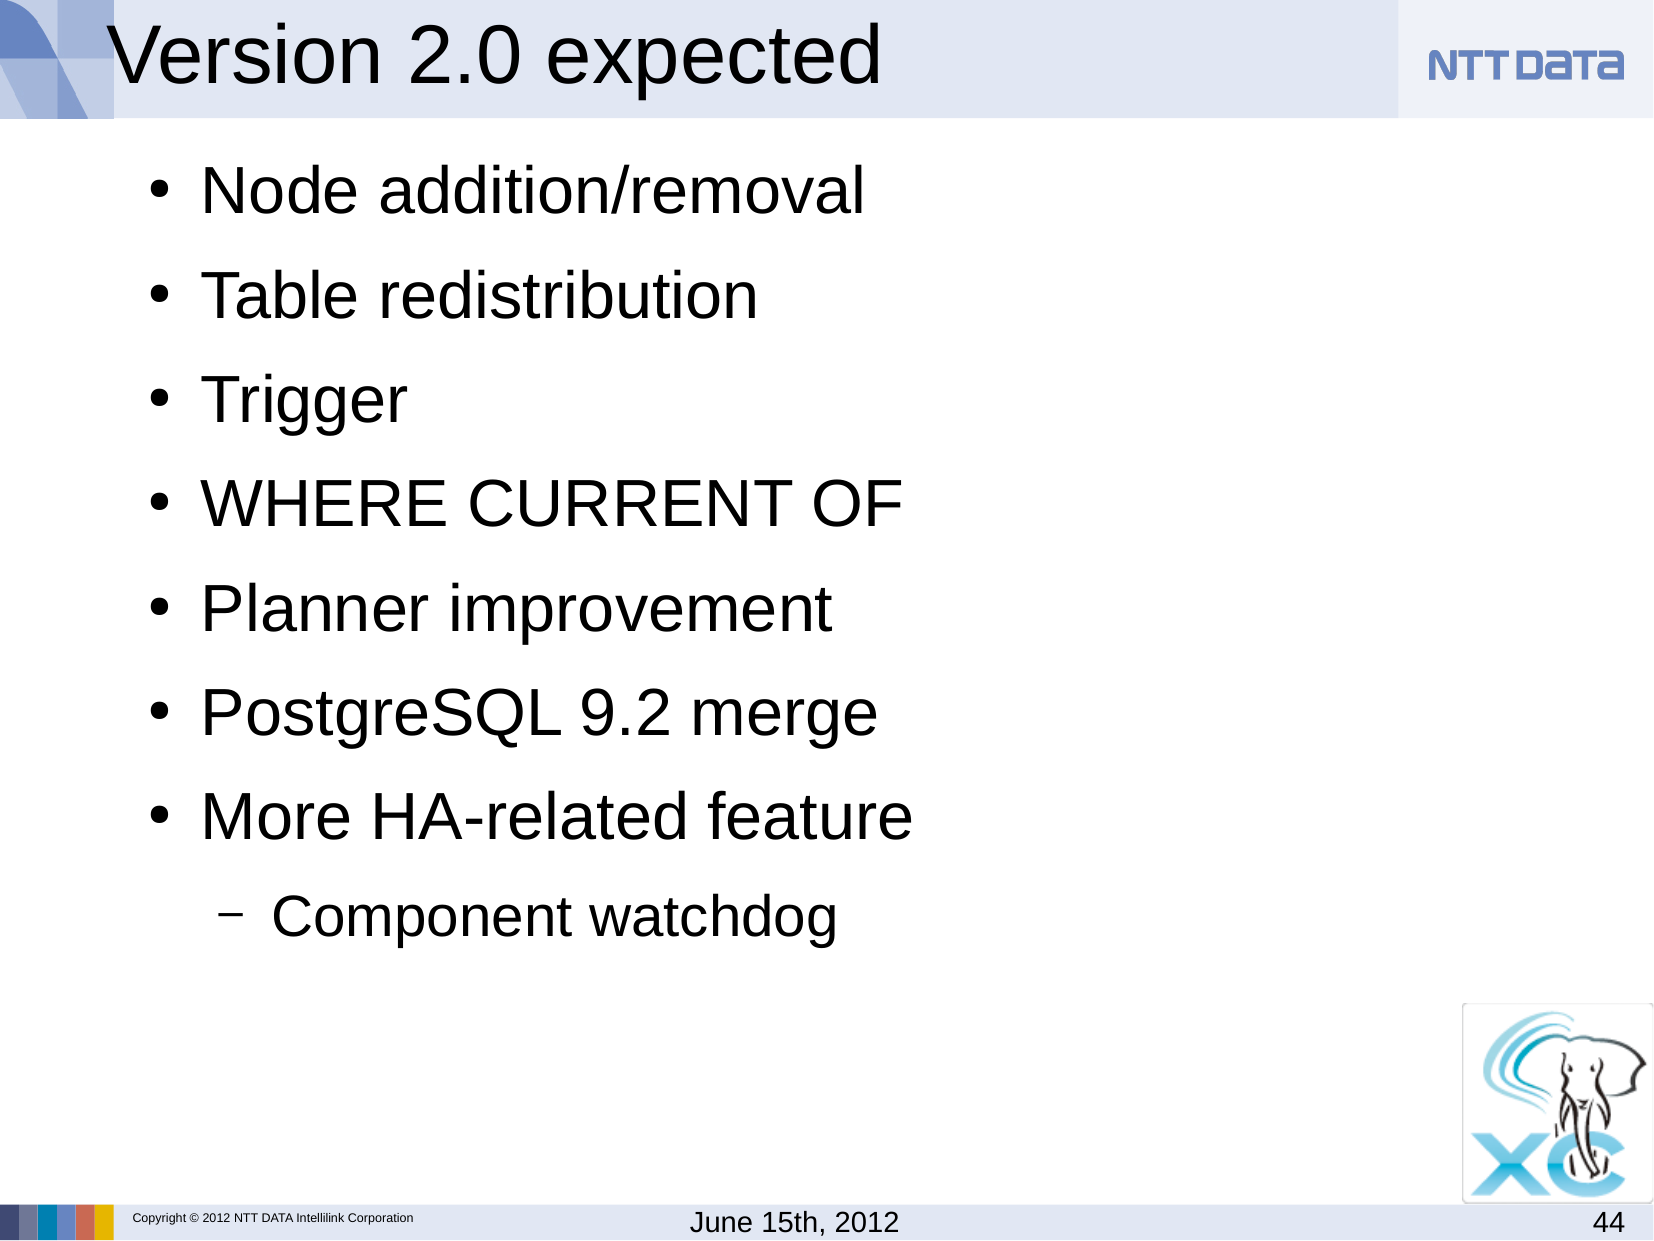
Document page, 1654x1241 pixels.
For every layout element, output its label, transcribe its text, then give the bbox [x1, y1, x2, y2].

picture [0, 0, 114, 119]
list Node addition/removal Table redistribution Trigger WHERE CURRENT OF Planner improvement PostgreSQL 9.2 merge More HA-related feature Component watchdog [129, 153, 1585, 1182]
title Version 2.0 expected [106, 7, 1399, 101]
picture [1429, 50, 1624, 80]
picture [1462, 1003, 1654, 1204]
